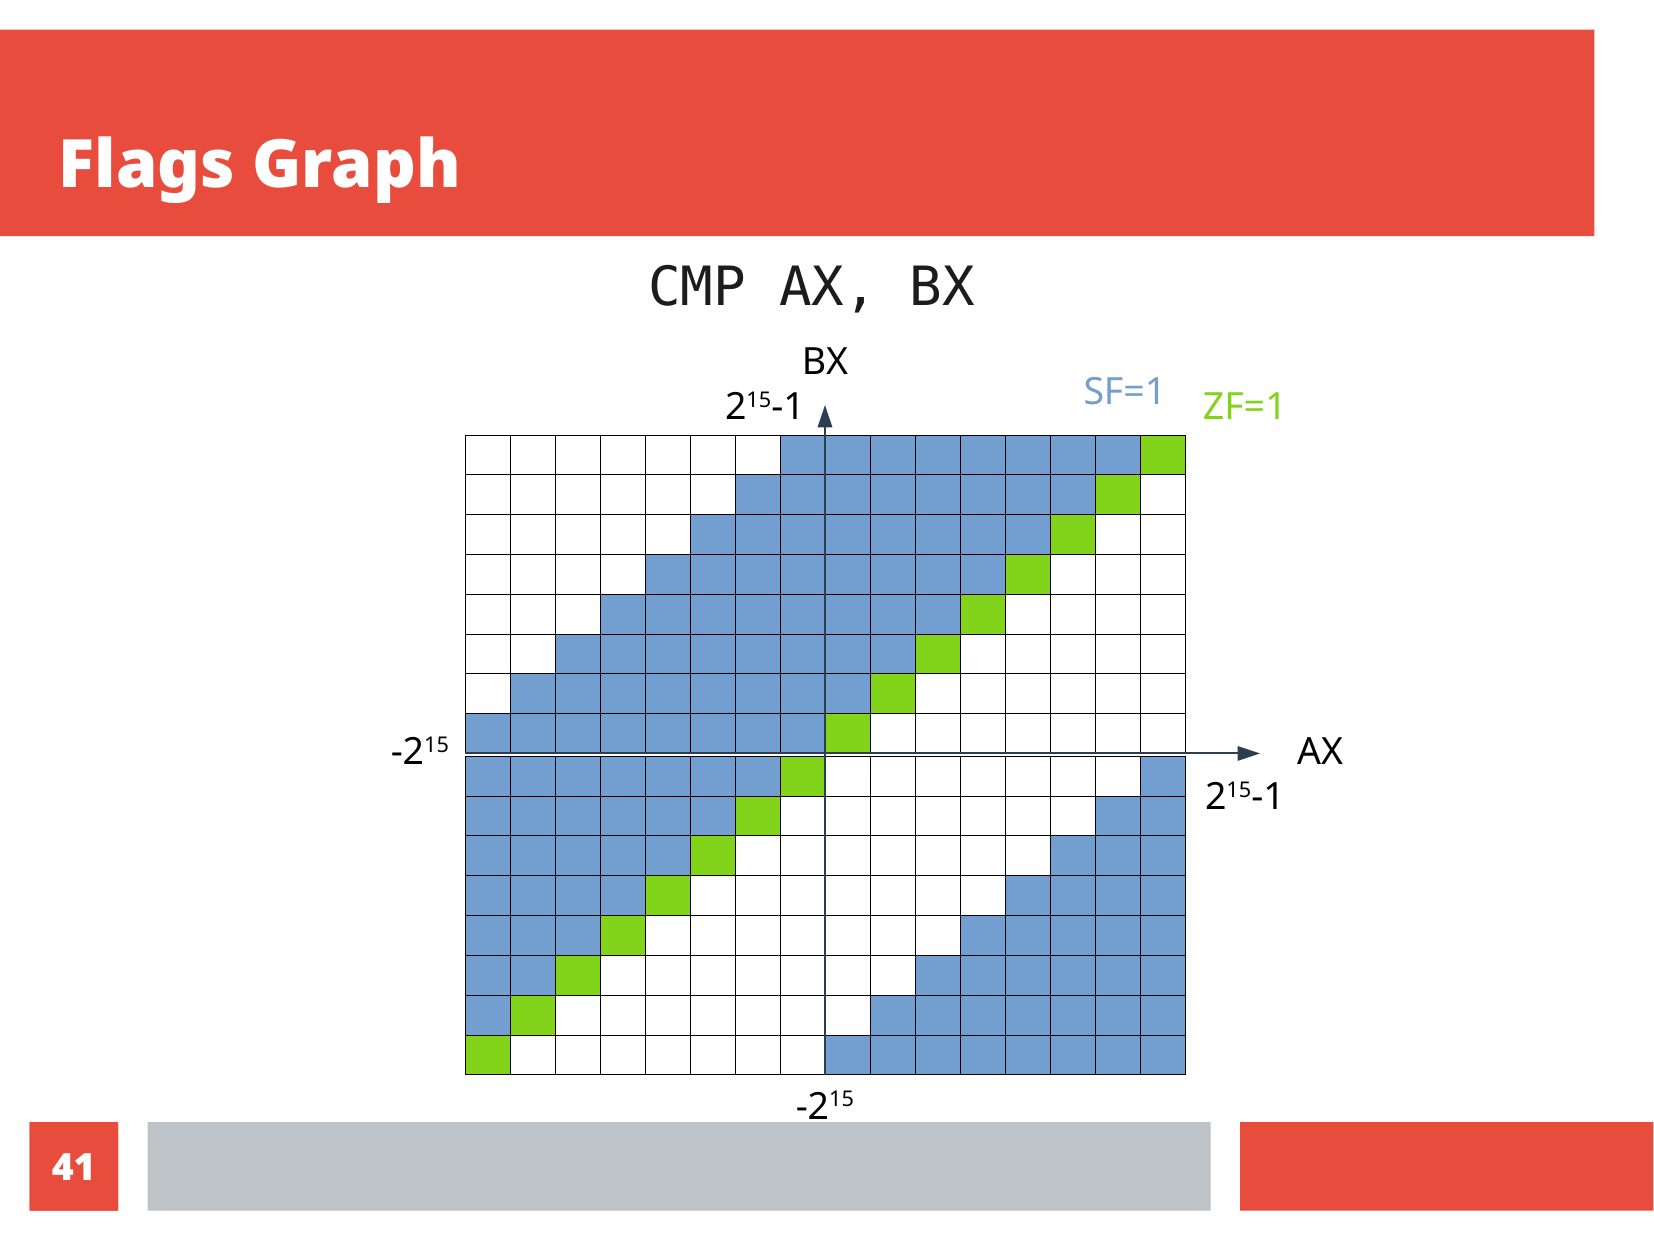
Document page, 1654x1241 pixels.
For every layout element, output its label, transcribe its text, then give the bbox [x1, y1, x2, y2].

text_box [465, 435, 824, 752]
text_box -215 [780, 1074, 871, 1135]
list CMP AX, BX [59, 255, 1565, 351]
text_box AX [1275, 720, 1366, 781]
text_box [465, 756, 824, 1075]
text_box 215-1 [720, 375, 811, 436]
title Flags Graph [59, 59, 1595, 207]
text_box SF=1 [1080, 360, 1171, 421]
text_box 215-1 [1200, 765, 1291, 826]
text_box ZF=1 [1200, 375, 1291, 436]
text_box -215 [375, 720, 466, 781]
text_box [826, 435, 1186, 752]
text_box [826, 756, 1186, 1075]
text_box BX [780, 330, 871, 391]
